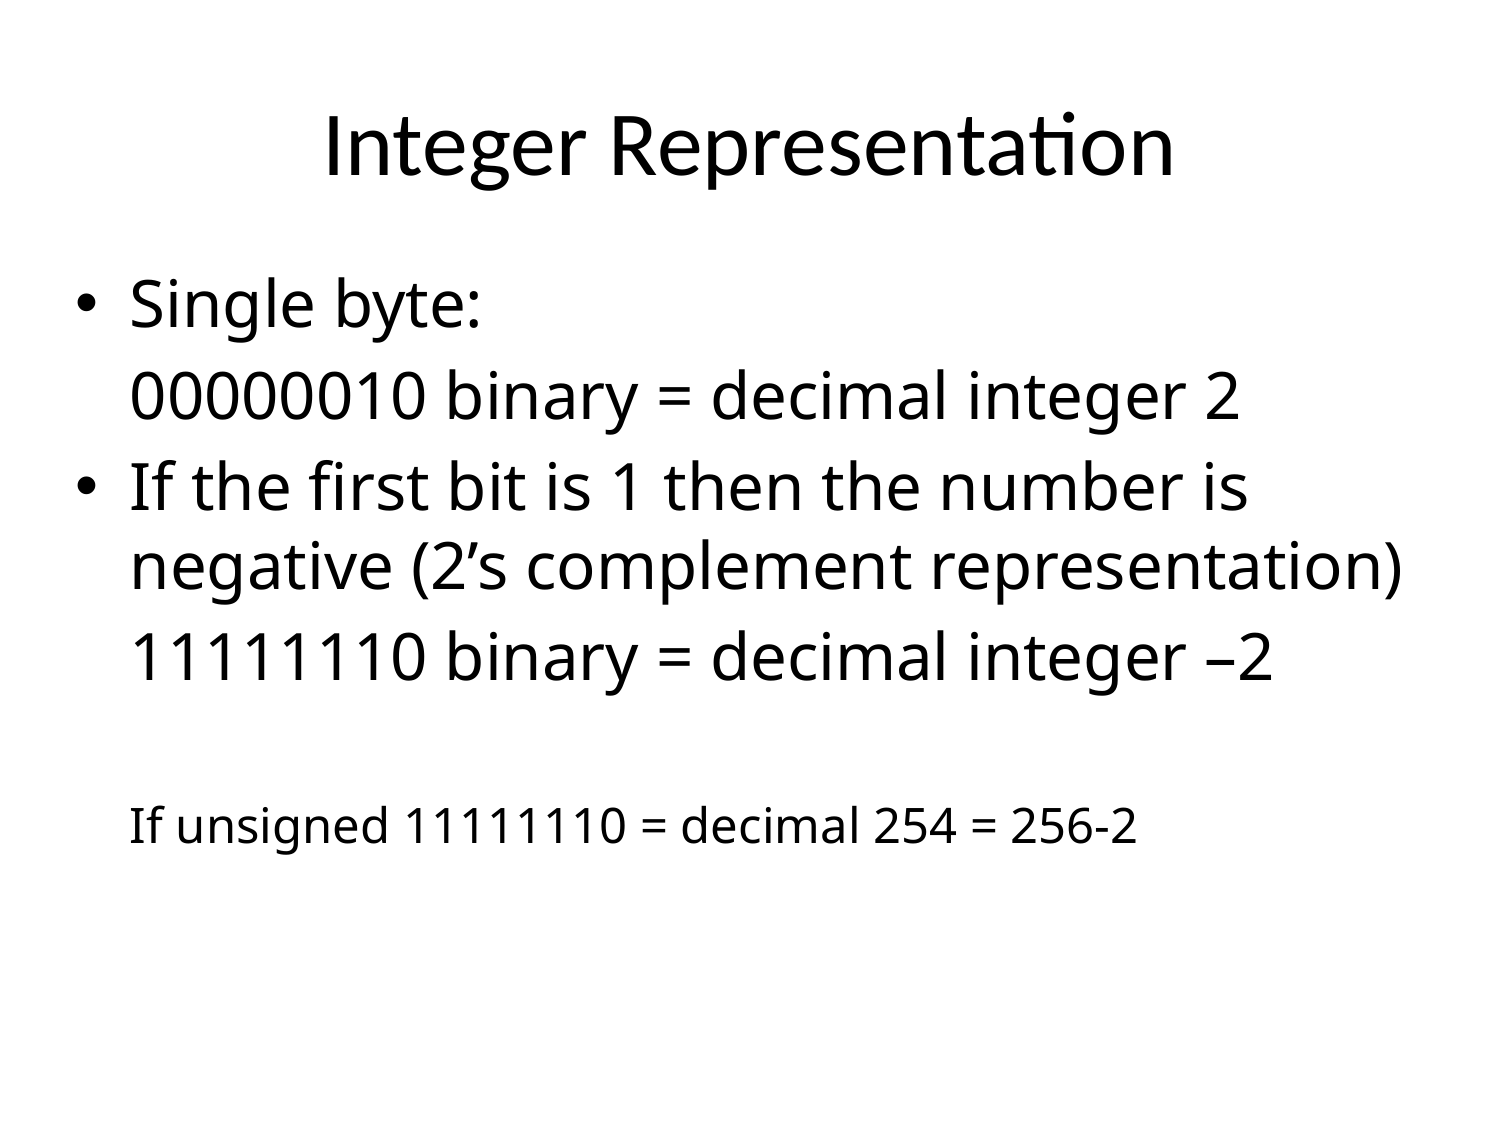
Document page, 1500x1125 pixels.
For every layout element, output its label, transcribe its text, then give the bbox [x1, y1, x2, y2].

list Single byte: 00000010 binary = decimal integer 2 If the first bit is 1 then the number is negative (2’s complement representation) 11111110 binary = decimal integer –2 If unsigned 11111110 = decimal 254 = 256-2 [75, 262, 1425, 1005]
title Integer Representation [75, 45, 1425, 233]
